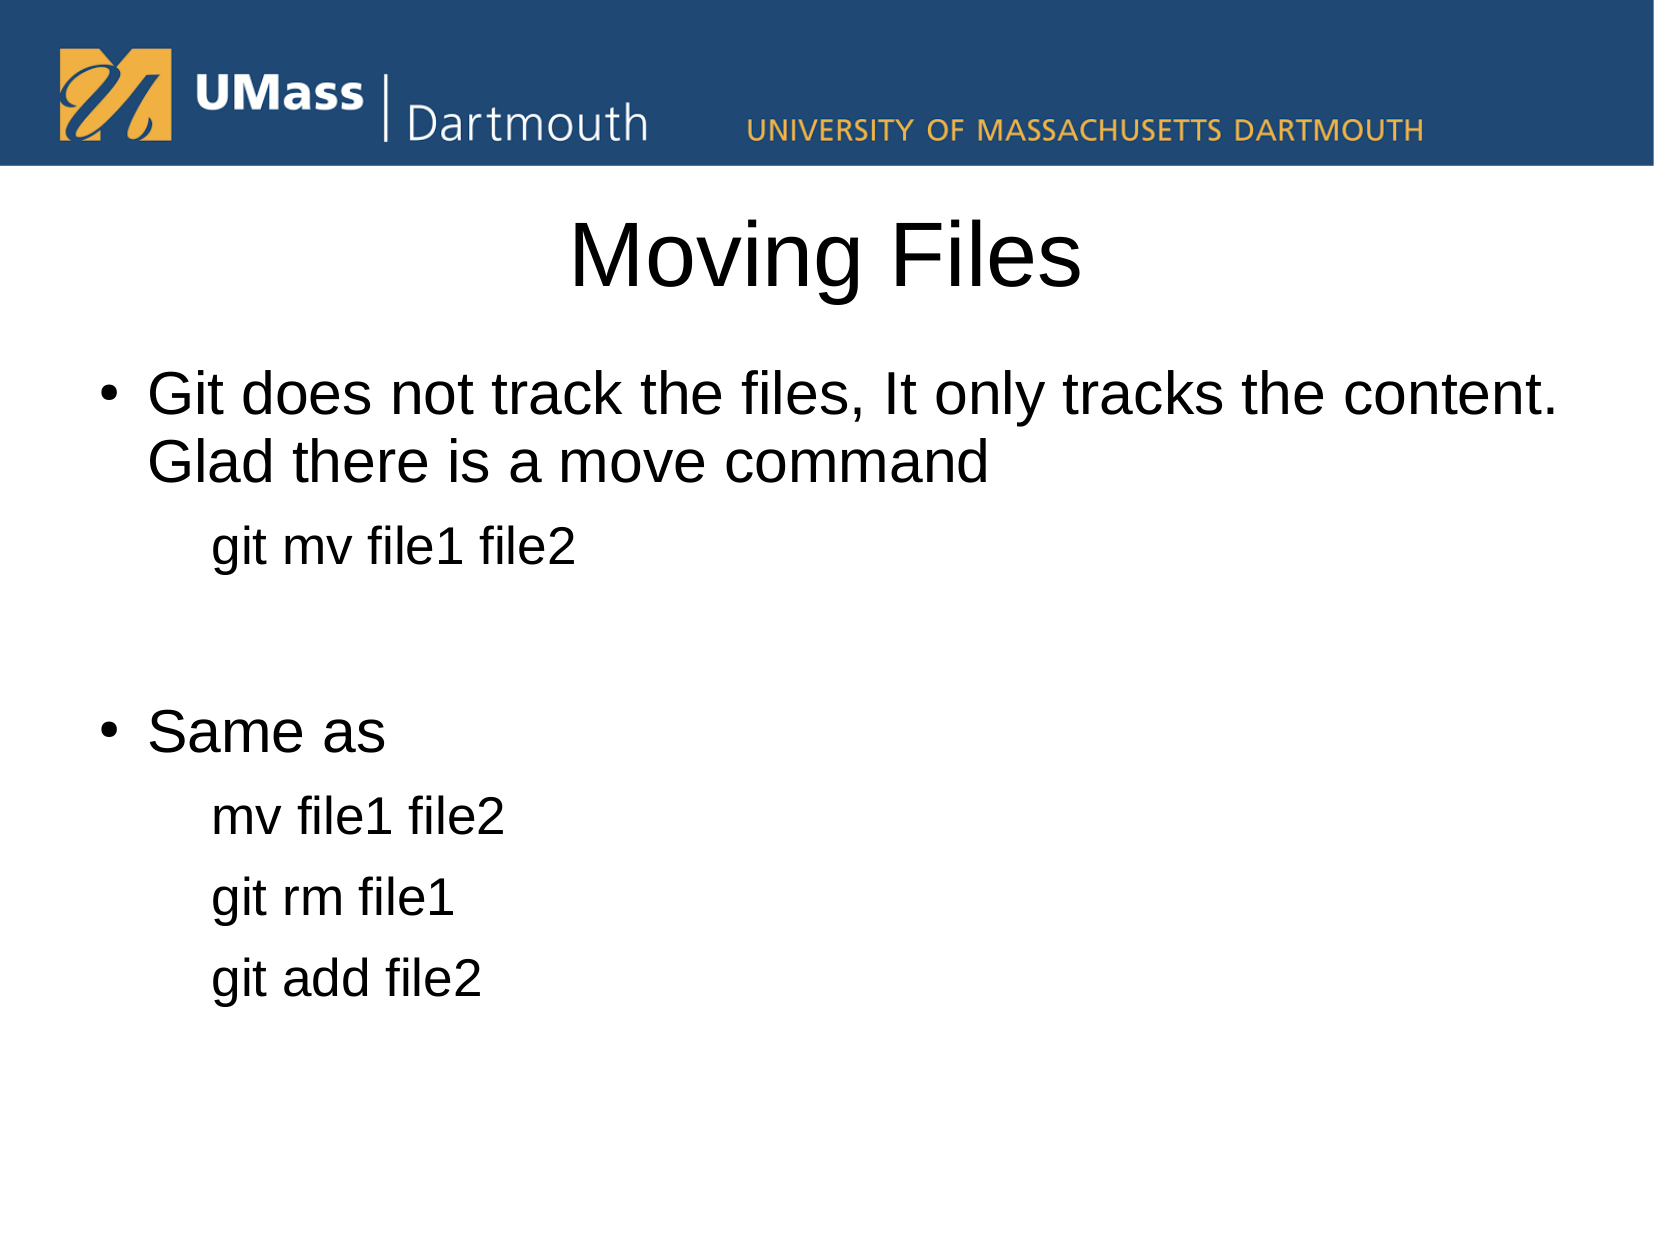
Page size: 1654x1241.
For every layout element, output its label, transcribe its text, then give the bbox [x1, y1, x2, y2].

picture [0, 0, 1654, 166]
title Moving Files [82, 180, 1571, 331]
list Git does not track the files, It only tracks the content. Glad there is a move command git mv file1 file2 Same as mv file1 file2 git rm file1 git add file2 [82, 360, 1571, 1010]
